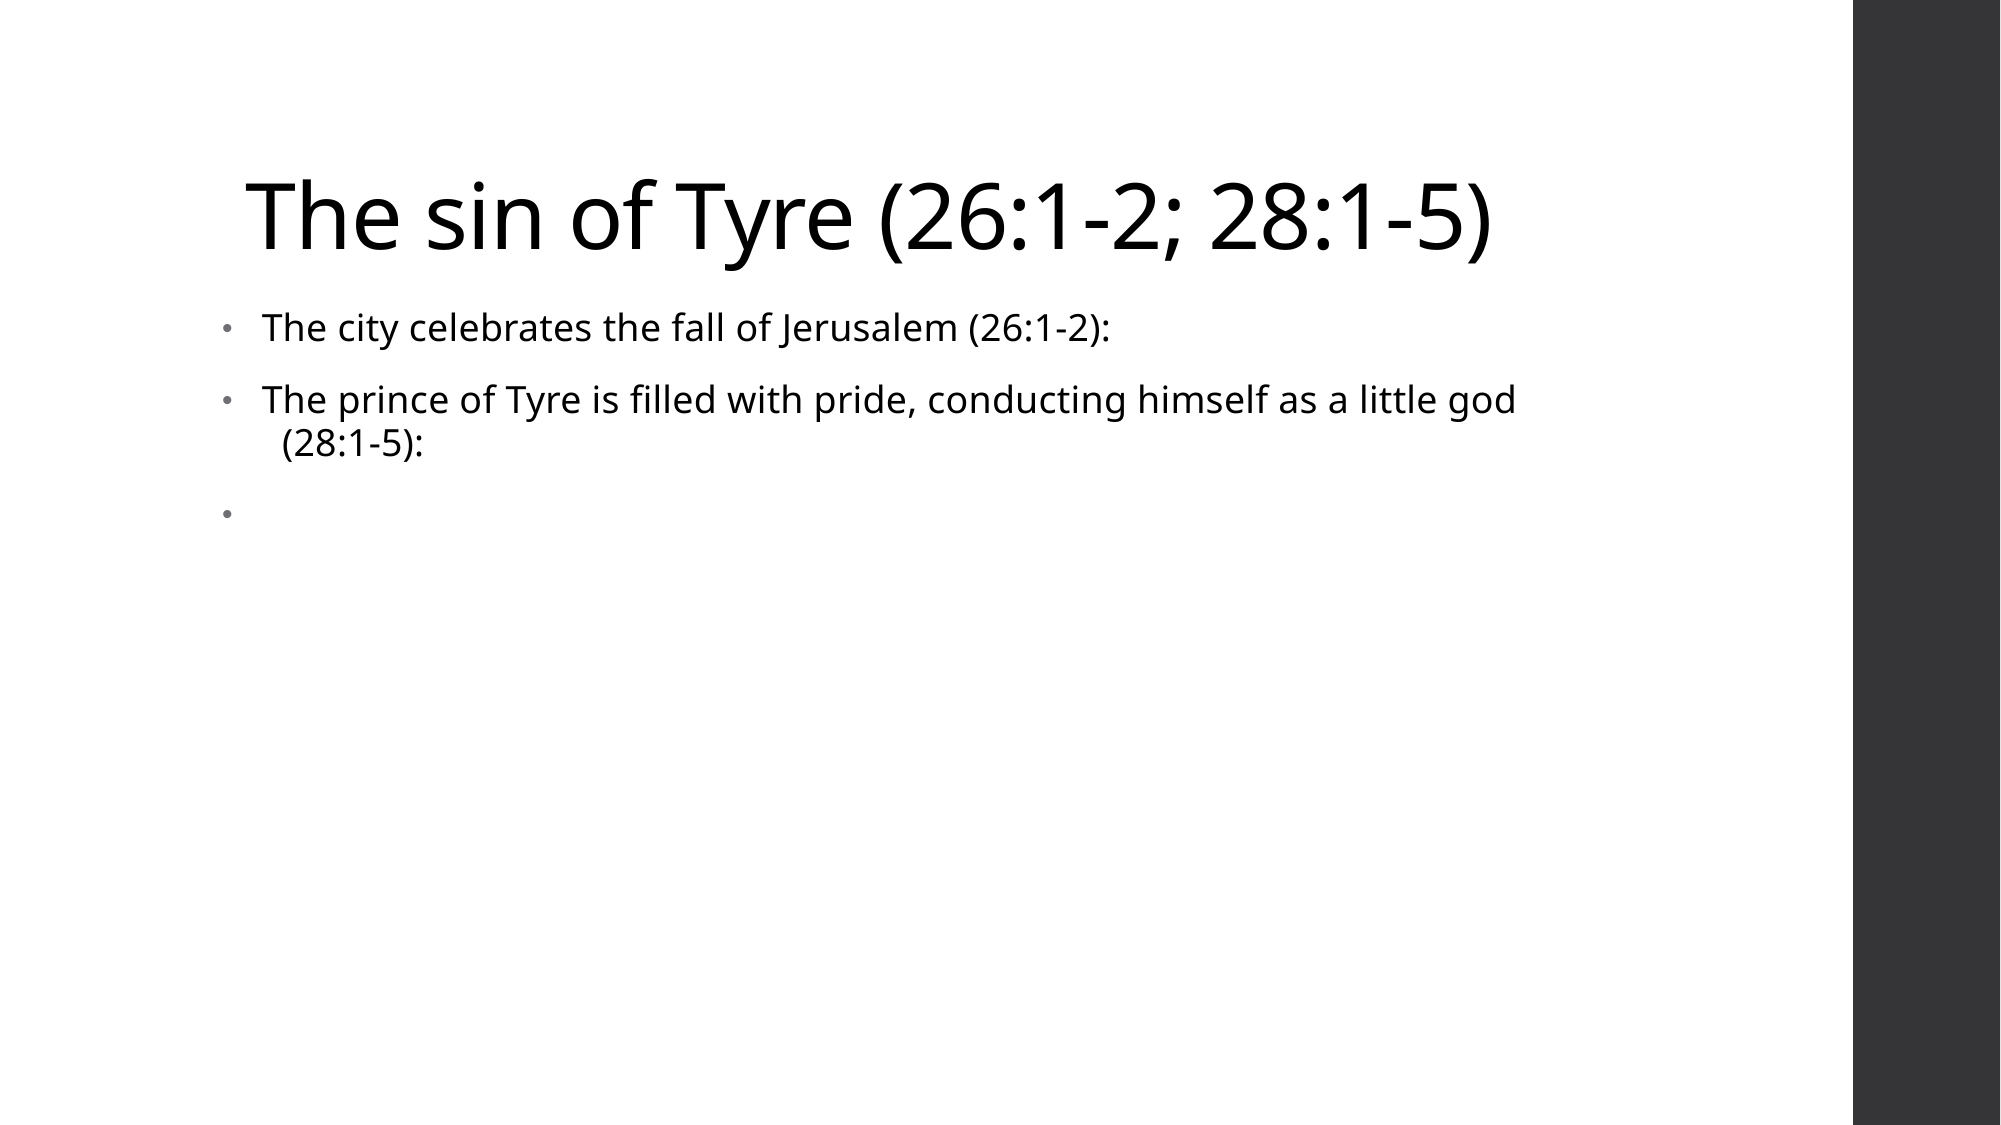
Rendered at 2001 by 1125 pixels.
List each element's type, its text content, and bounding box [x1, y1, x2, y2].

title The sin of Tyre (26:1-2; 28:1-5) [206, 60, 1797, 278]
list The city celebrates the fall of Jerusalem (26:1-2): The prince of Tyre is filled with pride, conducting himself as a little god (28:1-5): [206, 299, 1617, 1014]
